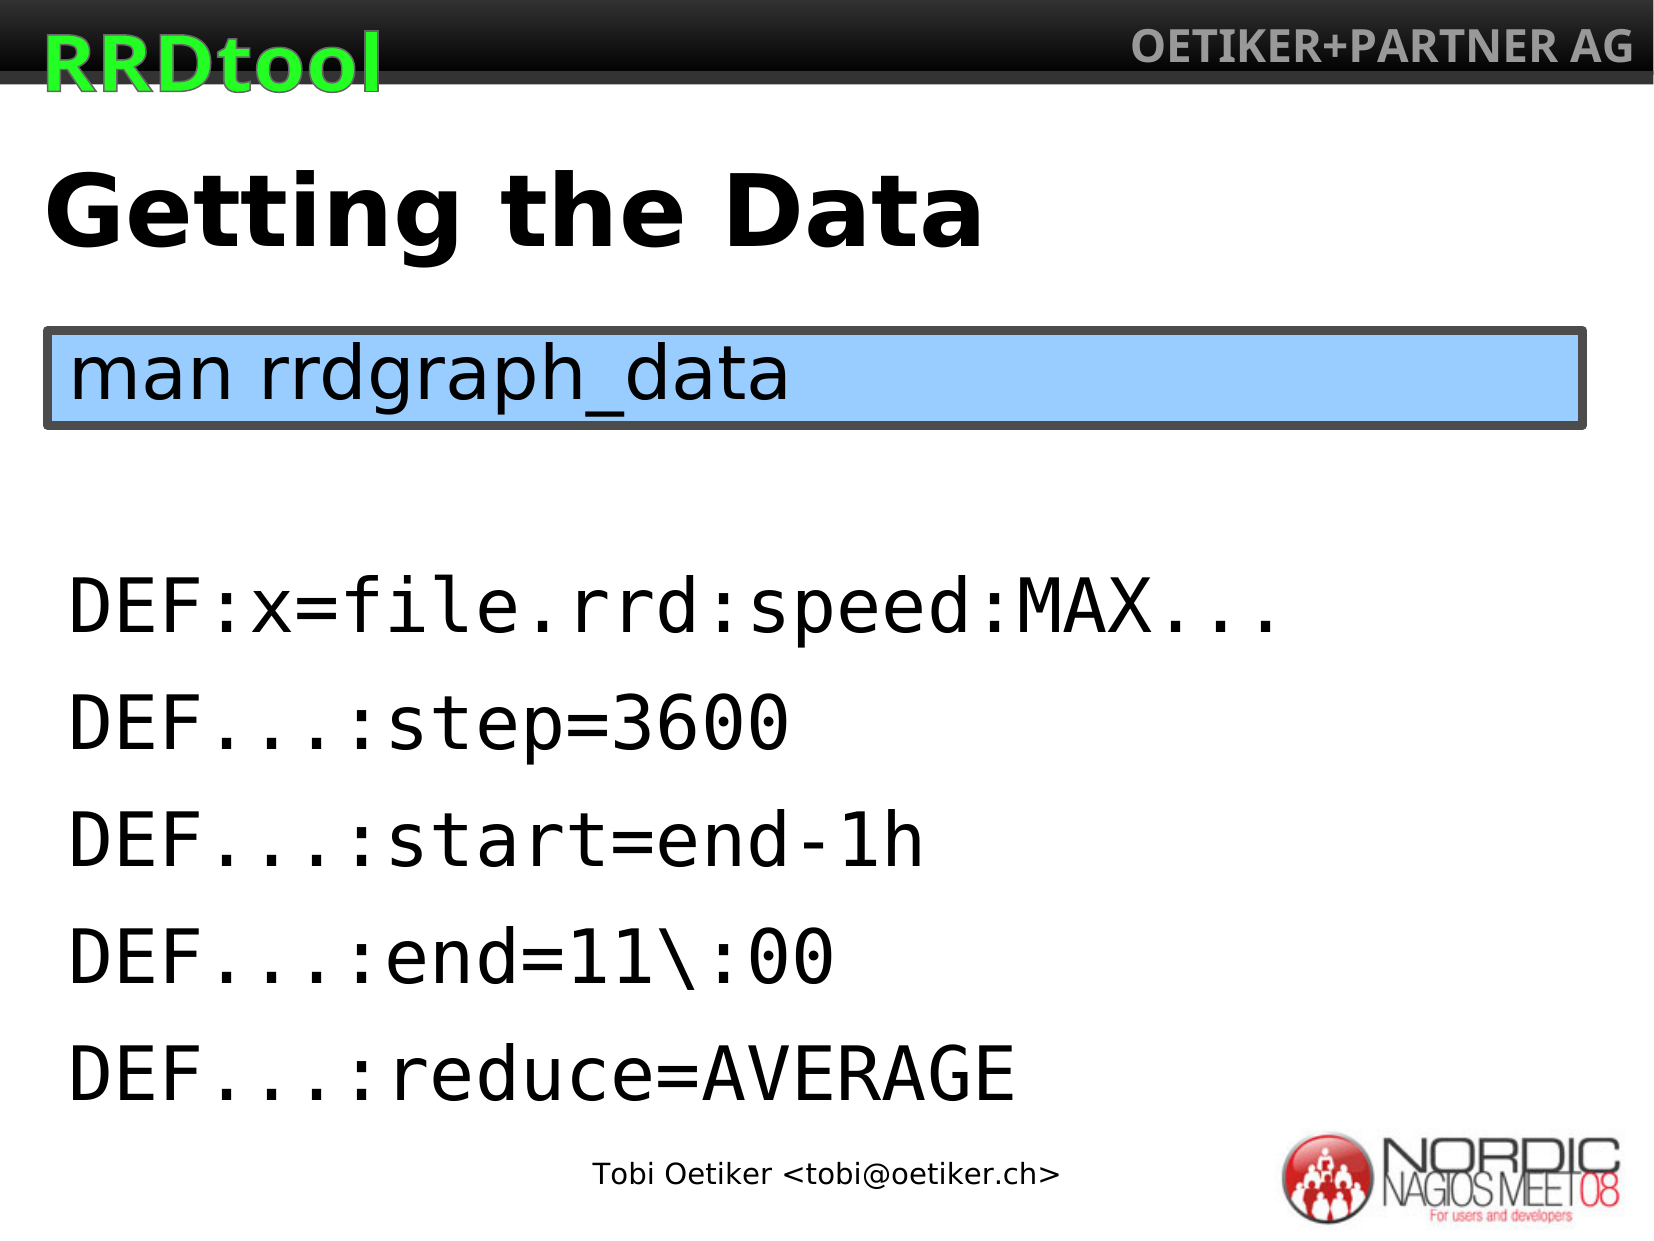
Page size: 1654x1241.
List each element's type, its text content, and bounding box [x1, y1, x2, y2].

list man rrdgraph_data DEF:x=file.rrd:speed:MAX... DEF...:step=3600 DEF...:start=end-1h DEF...:end=11\:00 DEF...:reduce=AVERAGE [50, 329, 1571, 1118]
title Getting the Data [43, 137, 1582, 287]
text_box [1571, 330, 1583, 426]
picture [1262, 1116, 1654, 1241]
